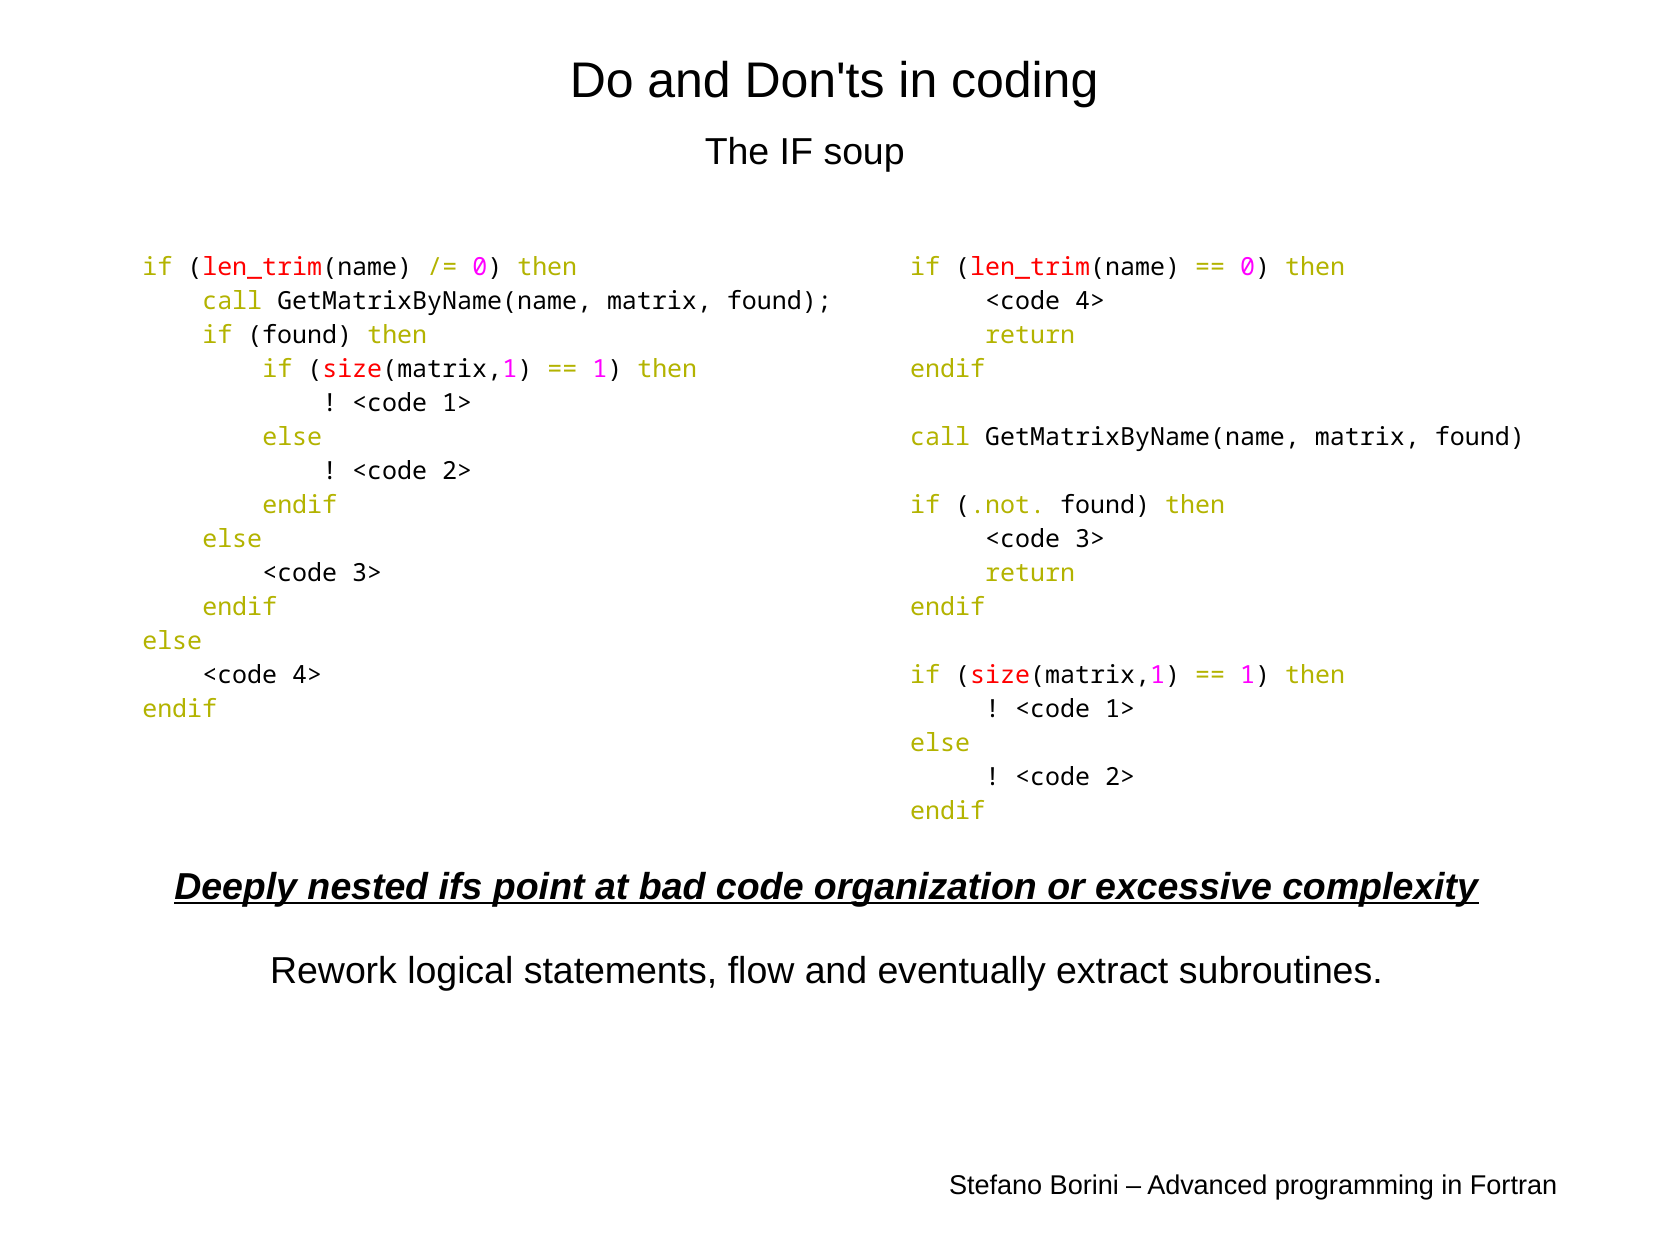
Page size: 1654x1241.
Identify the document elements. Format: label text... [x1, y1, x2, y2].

text_box Do and Don'ts in coding [555, 44, 1126, 116]
text_box if (len_trim(name) == 0) then <code 4> return endif call GetMatrixByName(name, matrix, found) if (.not. found) then <code 3> return endif if (size(matrix,1) == 1) then ! <code 1> else ! <code 2> endif [895, 241, 1654, 788]
text_box The IF soup [690, 123, 920, 181]
text_box Deeply nested ifs point at bad code organization or excessive complexity Rework logical statements, flow and eventually extract subroutines. [159, 858, 1525, 999]
text_box if (len_trim(name) /= 0) then call GetMatrixByName(name, matrix, found); if (found) then if (size(matrix,1) == 1) then ! <code 1> else ! <code 2> endif else <code 3> endif else <code 4> endif [127, 241, 895, 694]
